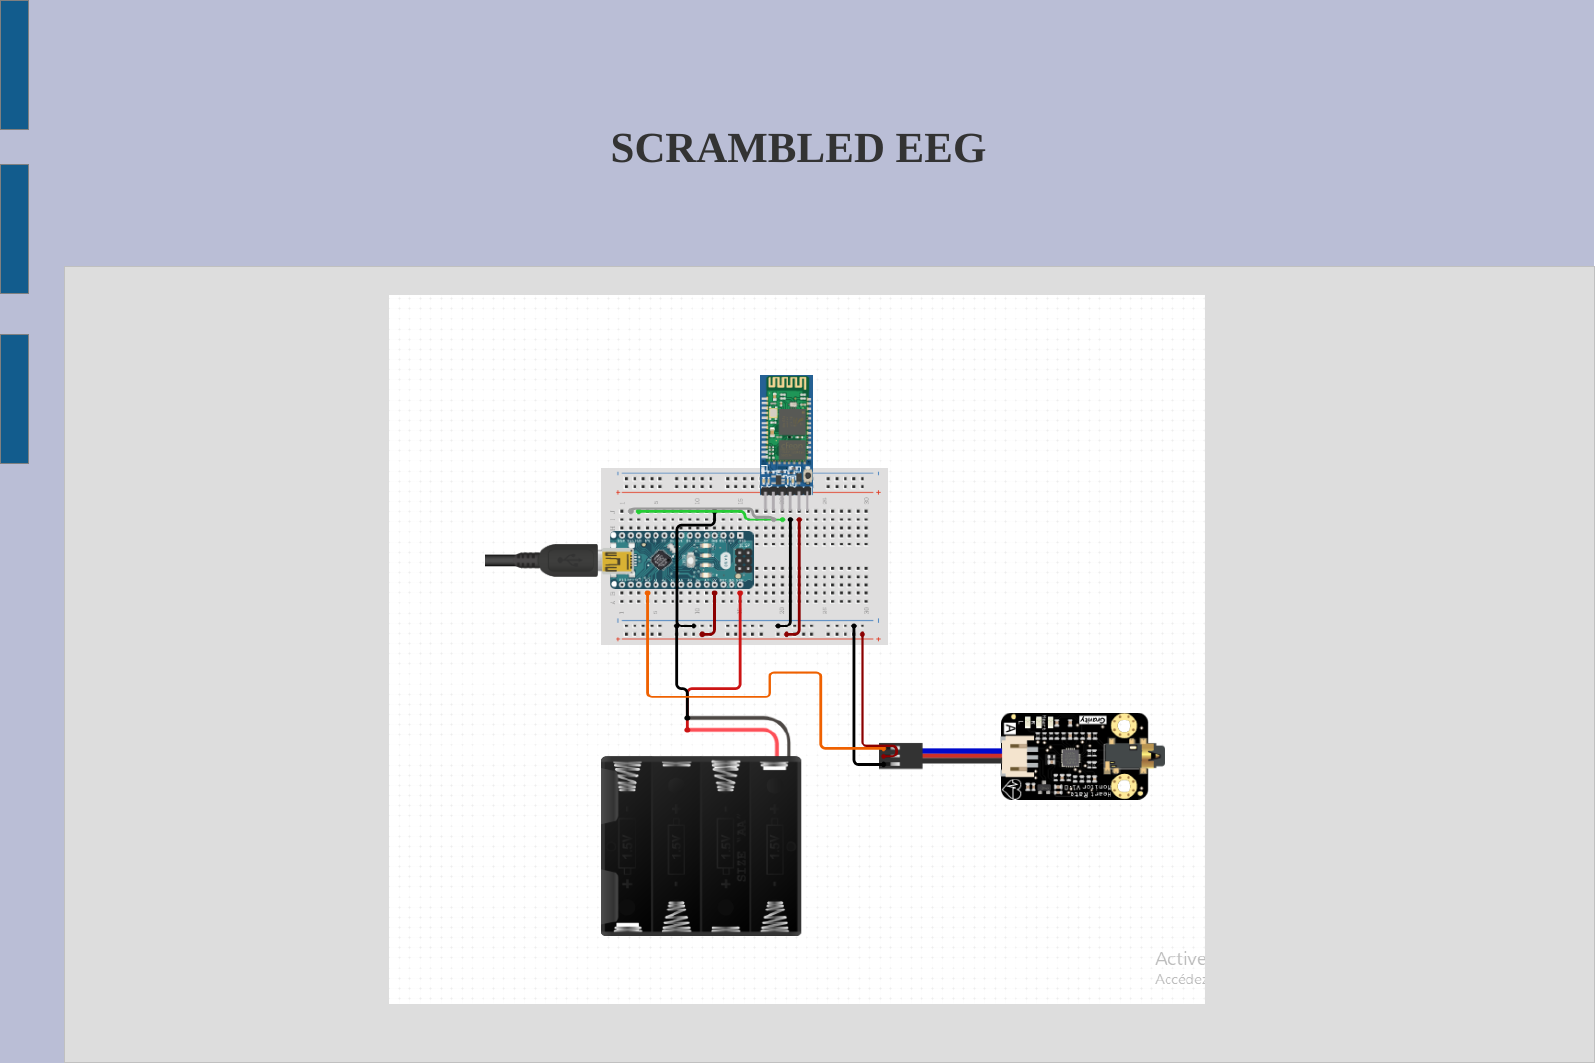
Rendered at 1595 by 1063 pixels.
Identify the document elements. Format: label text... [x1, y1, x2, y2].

title SCRAMBLED EEG [118, 58, 1480, 237]
picture [389, 295, 1205, 1004]
